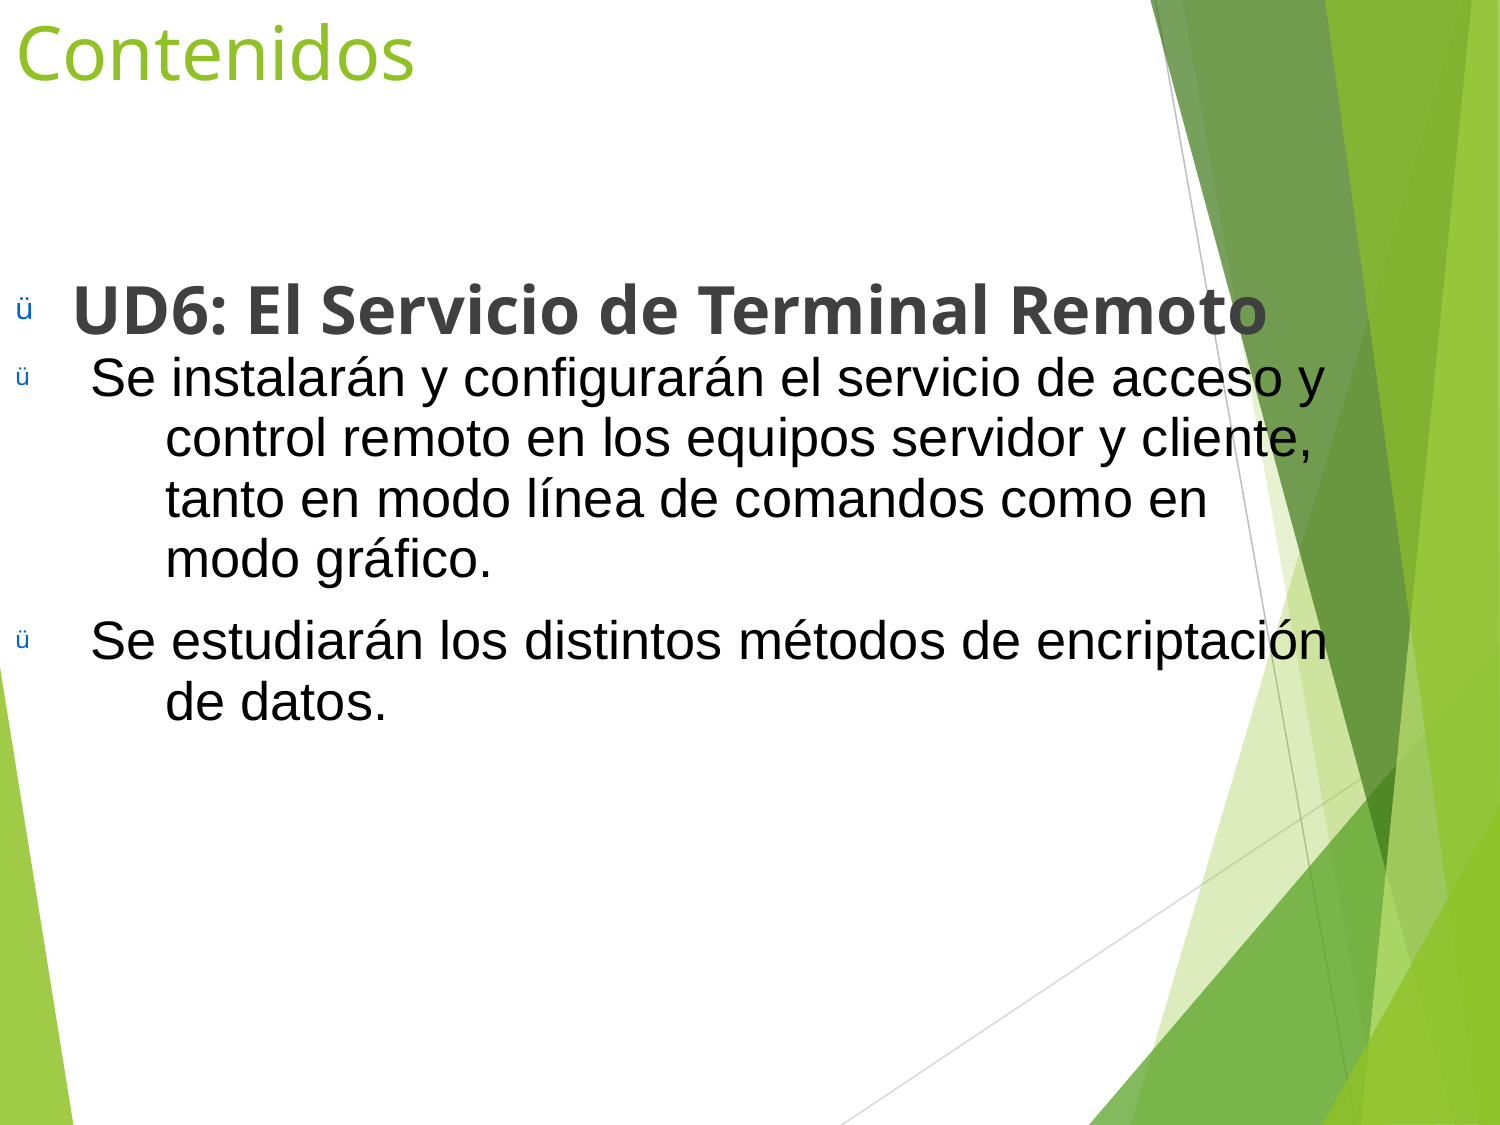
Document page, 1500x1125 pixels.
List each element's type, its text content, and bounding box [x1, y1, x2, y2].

list UD6: El Servicio de Terminal Remoto Se instalarán y configurarán el servicio de acceso y control remoto en los equipos servidor y cliente, tanto en modo línea de comandos como en modo gráfico. Se estudiarán los distintos métodos de encriptación de datos. [0, 263, 1351, 744]
title Contenidos [0, 0, 1351, 188]
